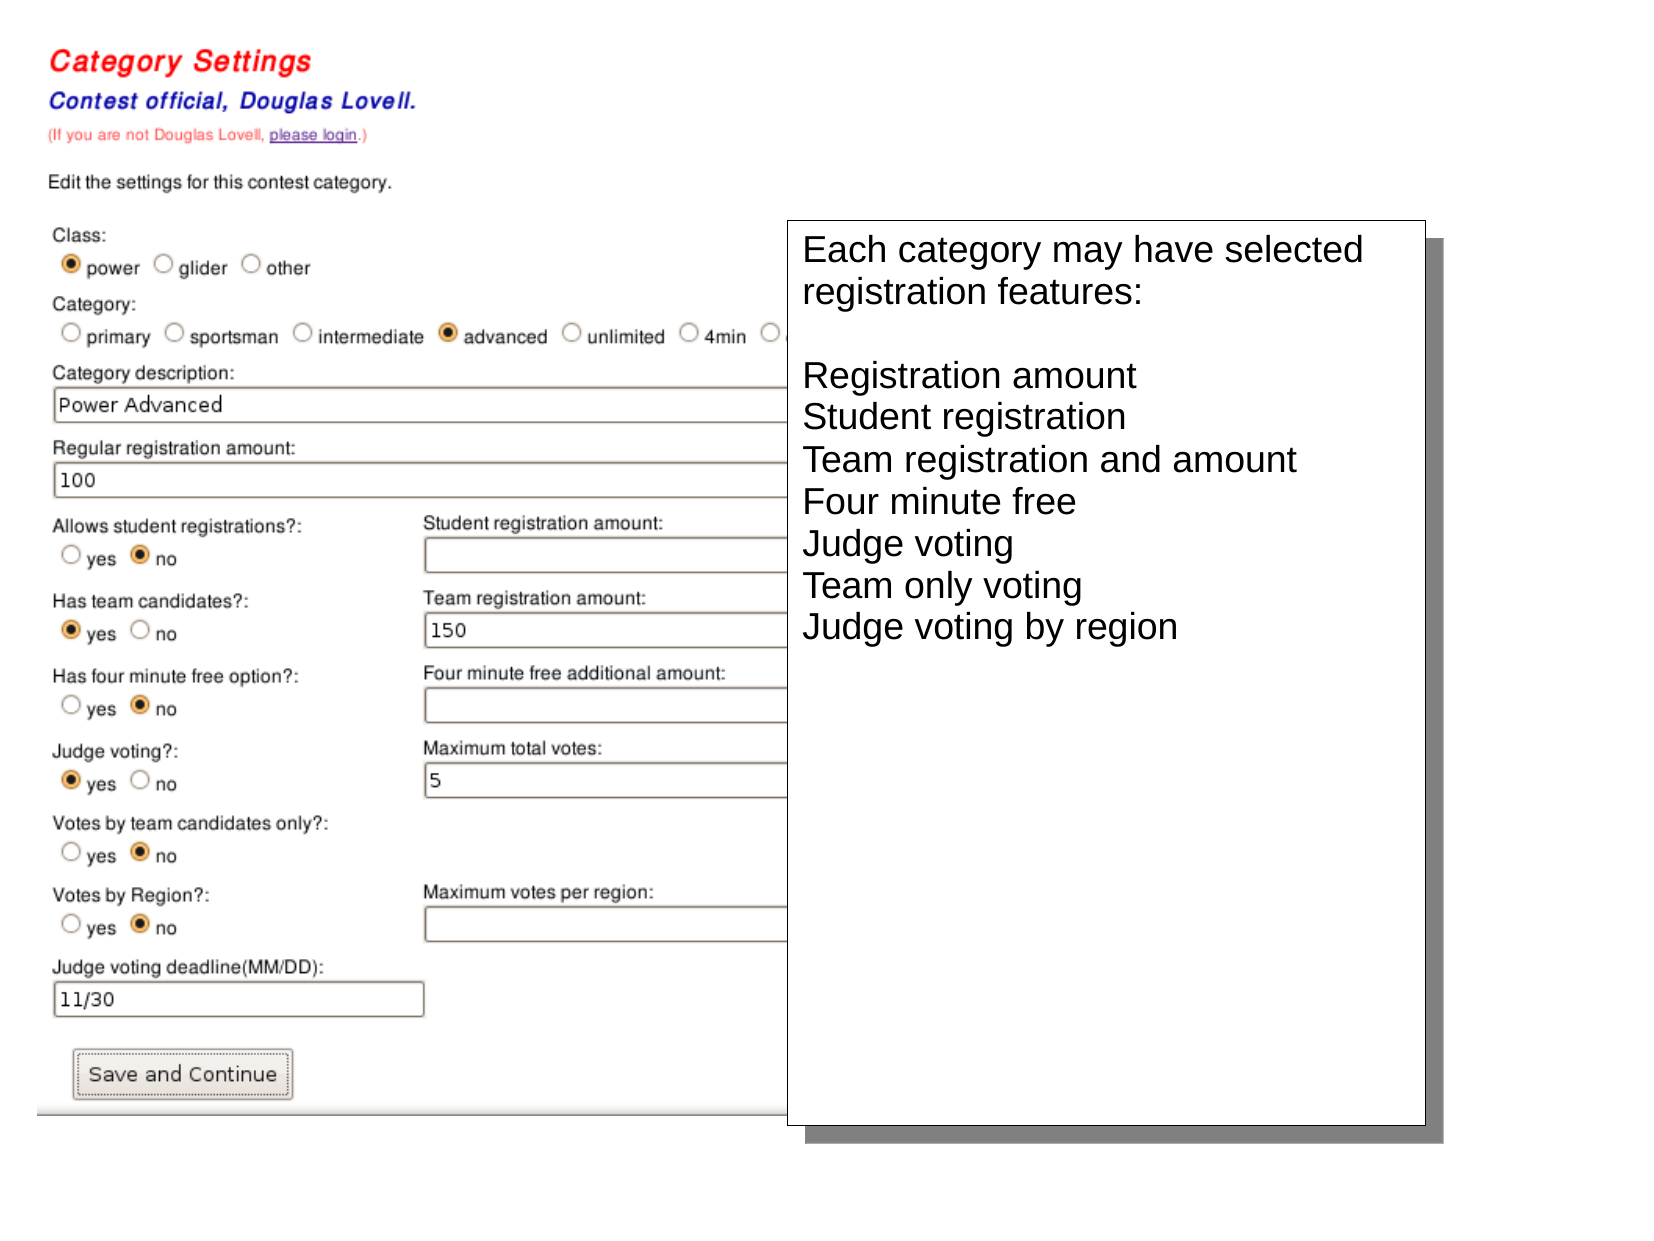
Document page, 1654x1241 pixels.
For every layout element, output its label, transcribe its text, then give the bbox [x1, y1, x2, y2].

text_box Each category may have selected registration features: Registration amount Student registration Team registration and amount Four minute free Judge voting Team only voting Judge voting by region [787, 220, 1426, 1126]
picture [37, 37, 866, 1116]
